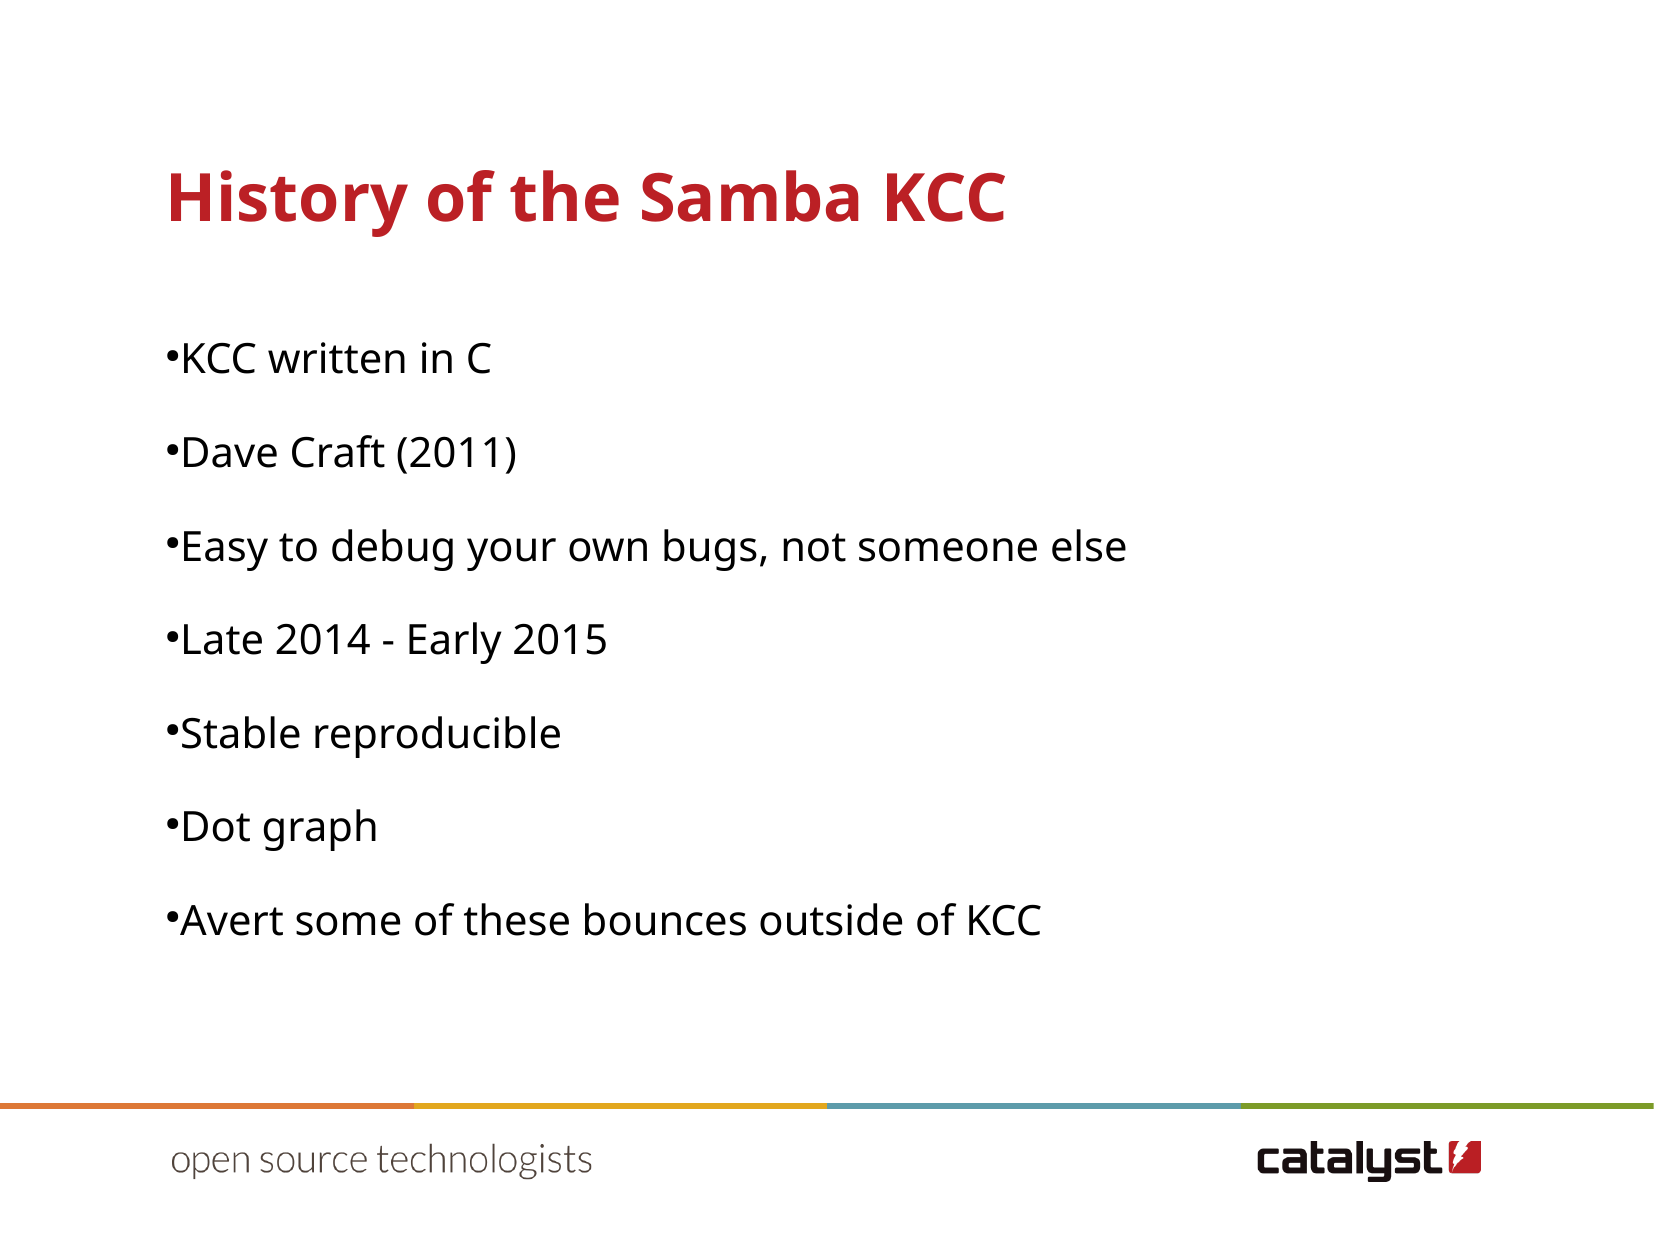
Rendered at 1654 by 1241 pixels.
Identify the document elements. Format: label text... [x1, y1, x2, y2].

list KCC written in C Dave Craft (2011) Easy to debug your own bugs, not someone else Late 2014 - Early 2015 Stable reproducible Dot graph Avert some of these bounces outside of KCC [165, 307, 1489, 1027]
title History of the Samba KCC [165, 90, 1489, 298]
